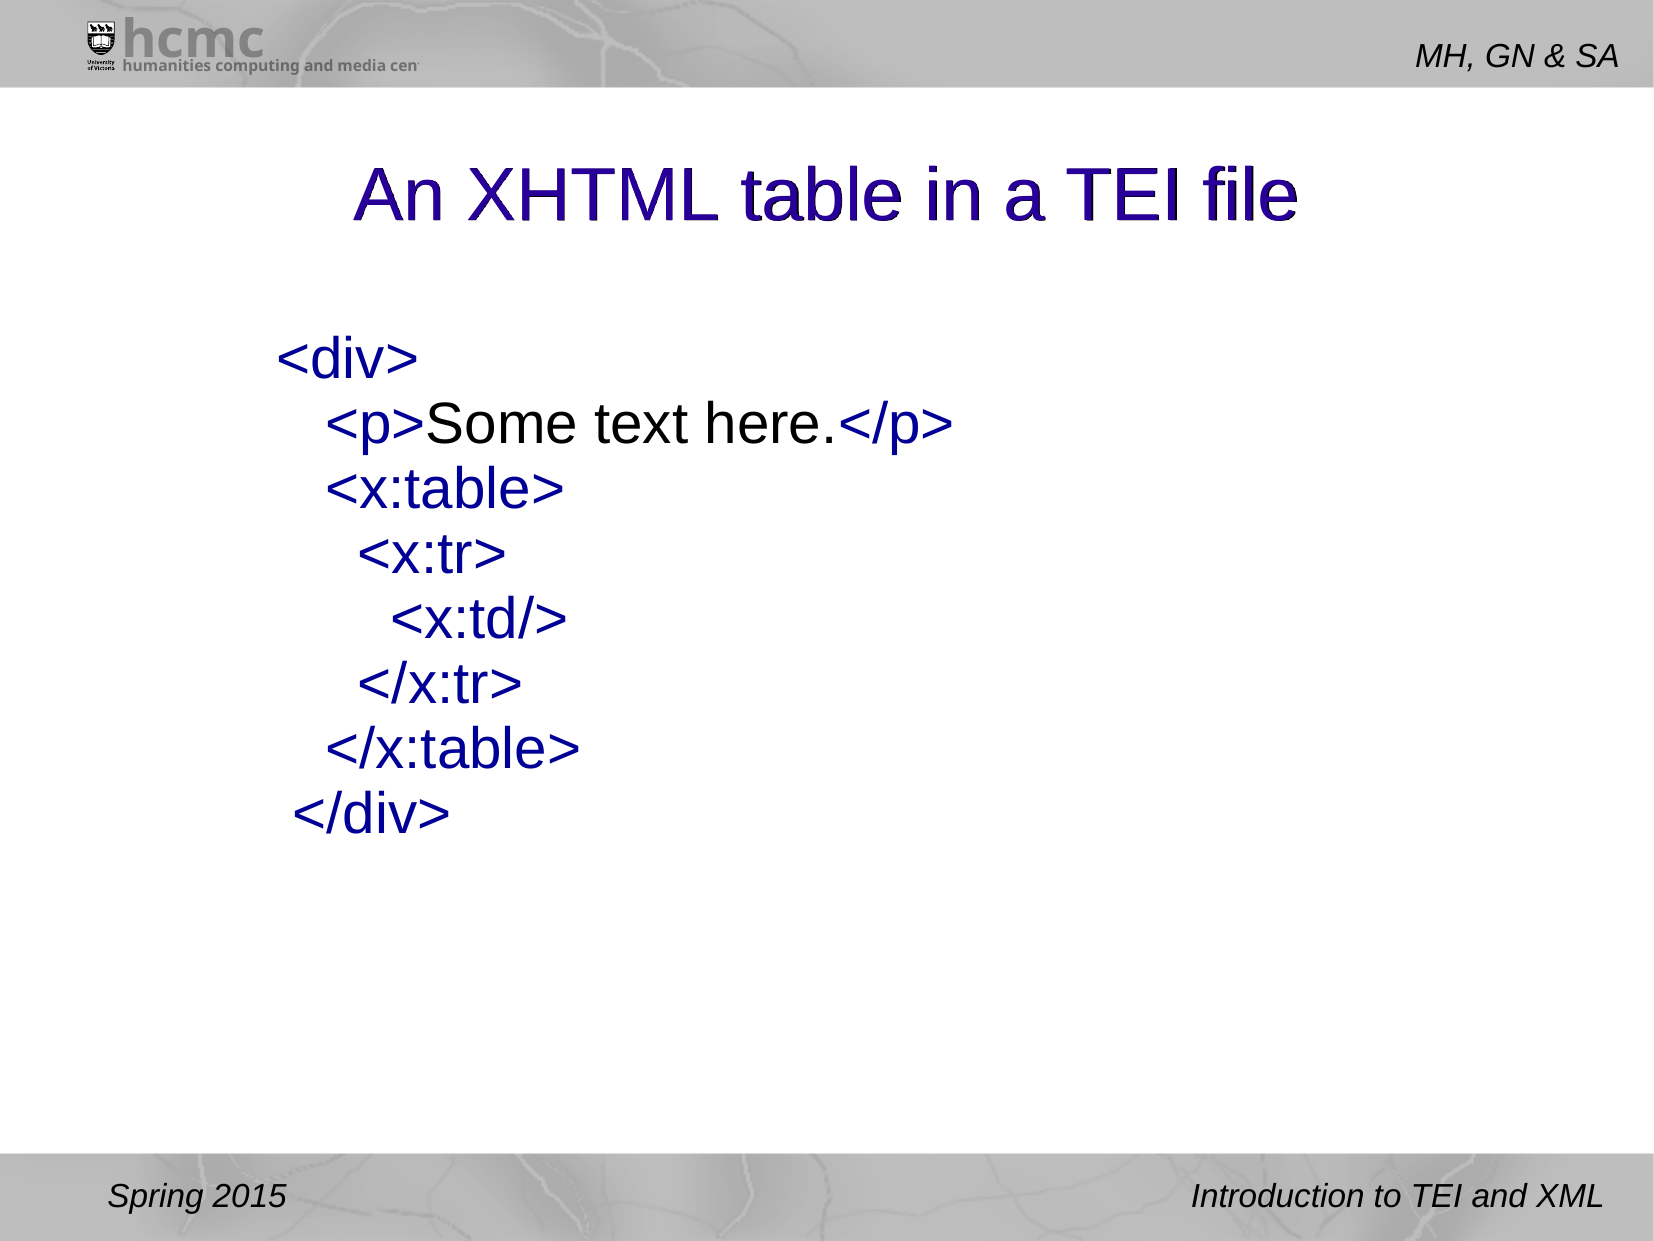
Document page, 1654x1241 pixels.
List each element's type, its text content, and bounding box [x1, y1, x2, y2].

list <div> <p>Some text here.</p> <x:table> <x:tr> <x:td/> </x:tr> </x:table> </div> [147, 325, 1506, 1045]
picture [0, 0, 1654, 1241]
title An XHTML table in a TEI file [118, 90, 1536, 298]
